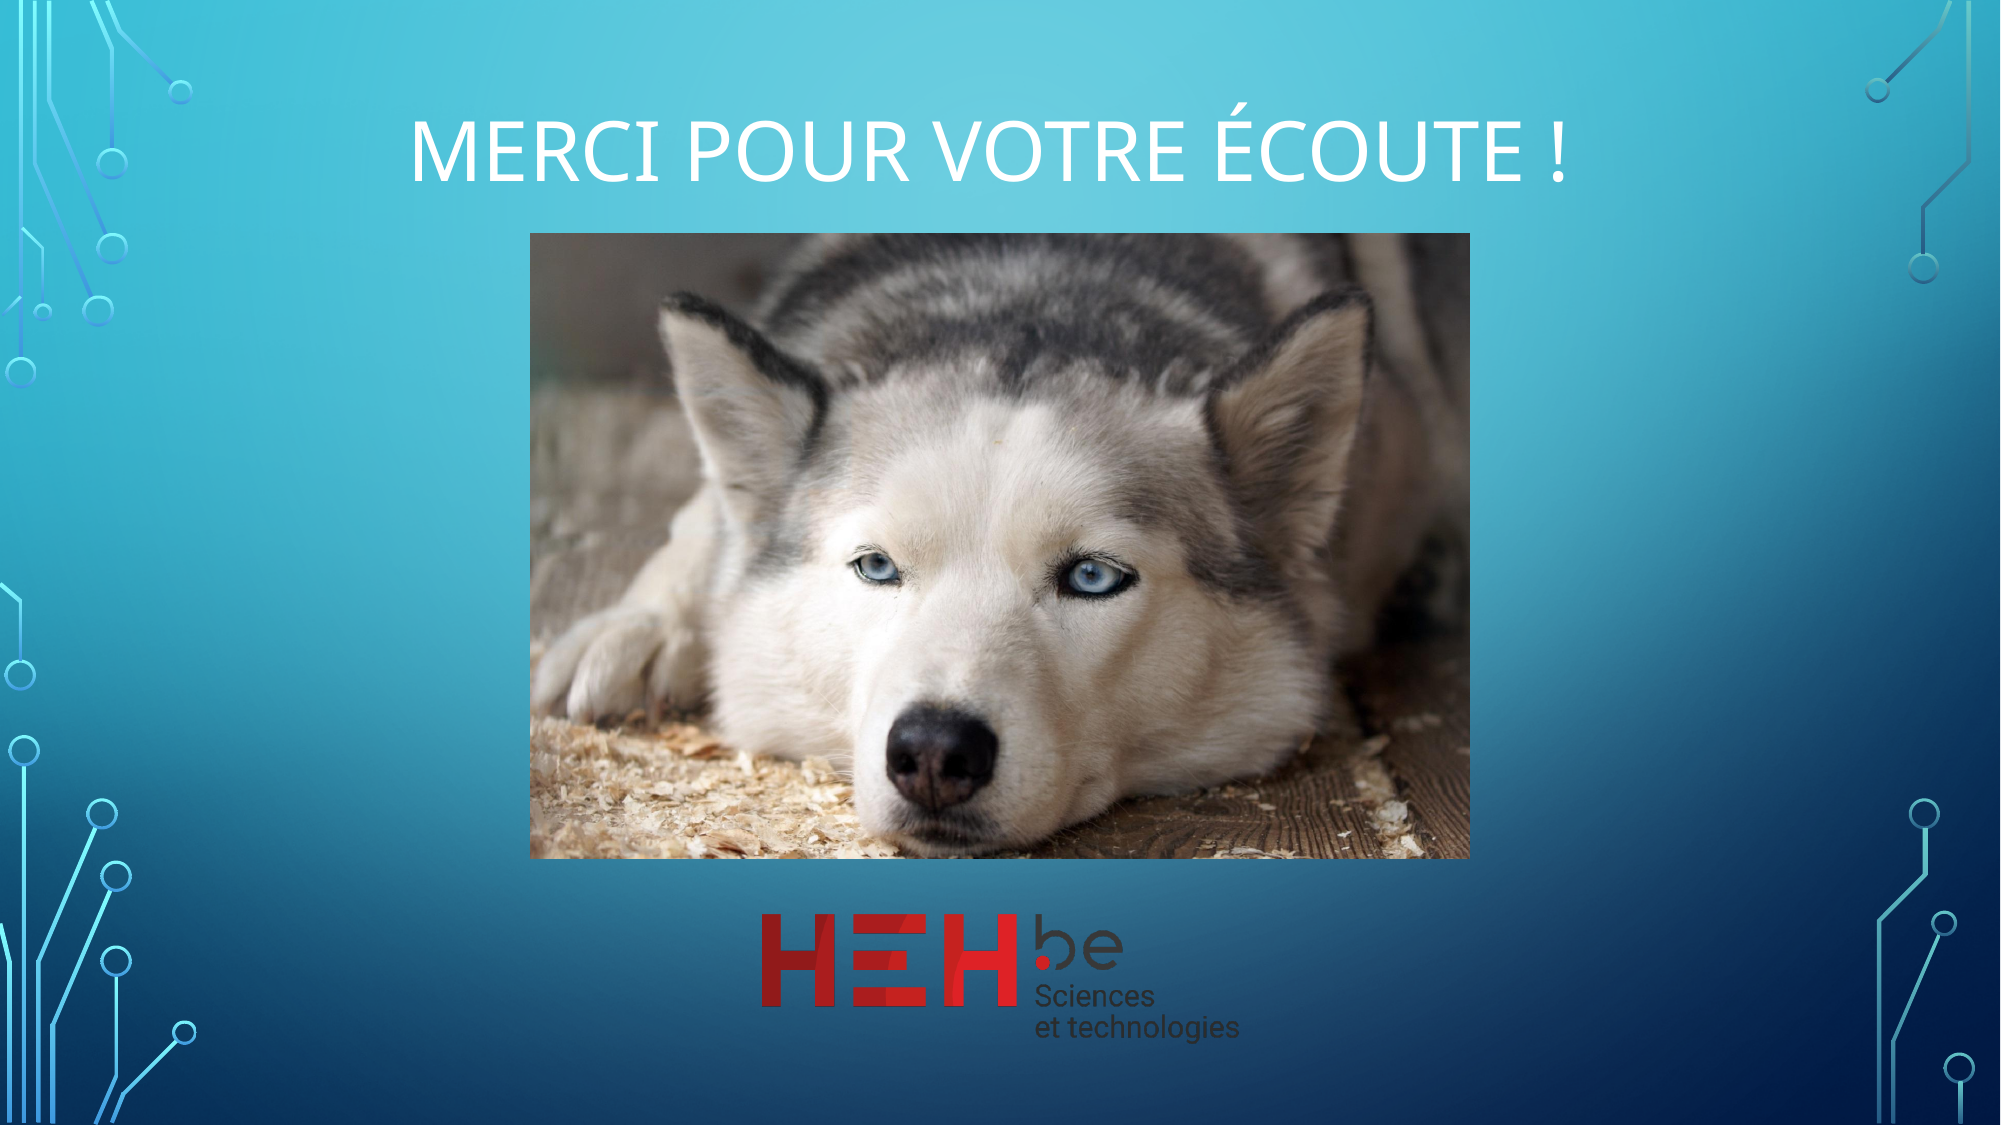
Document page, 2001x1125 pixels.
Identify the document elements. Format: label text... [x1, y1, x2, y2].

picture [723, 875, 1277, 1076]
title Merci pour votre écoute ! [187, 32, 1813, 276]
picture [530, 233, 1470, 859]
